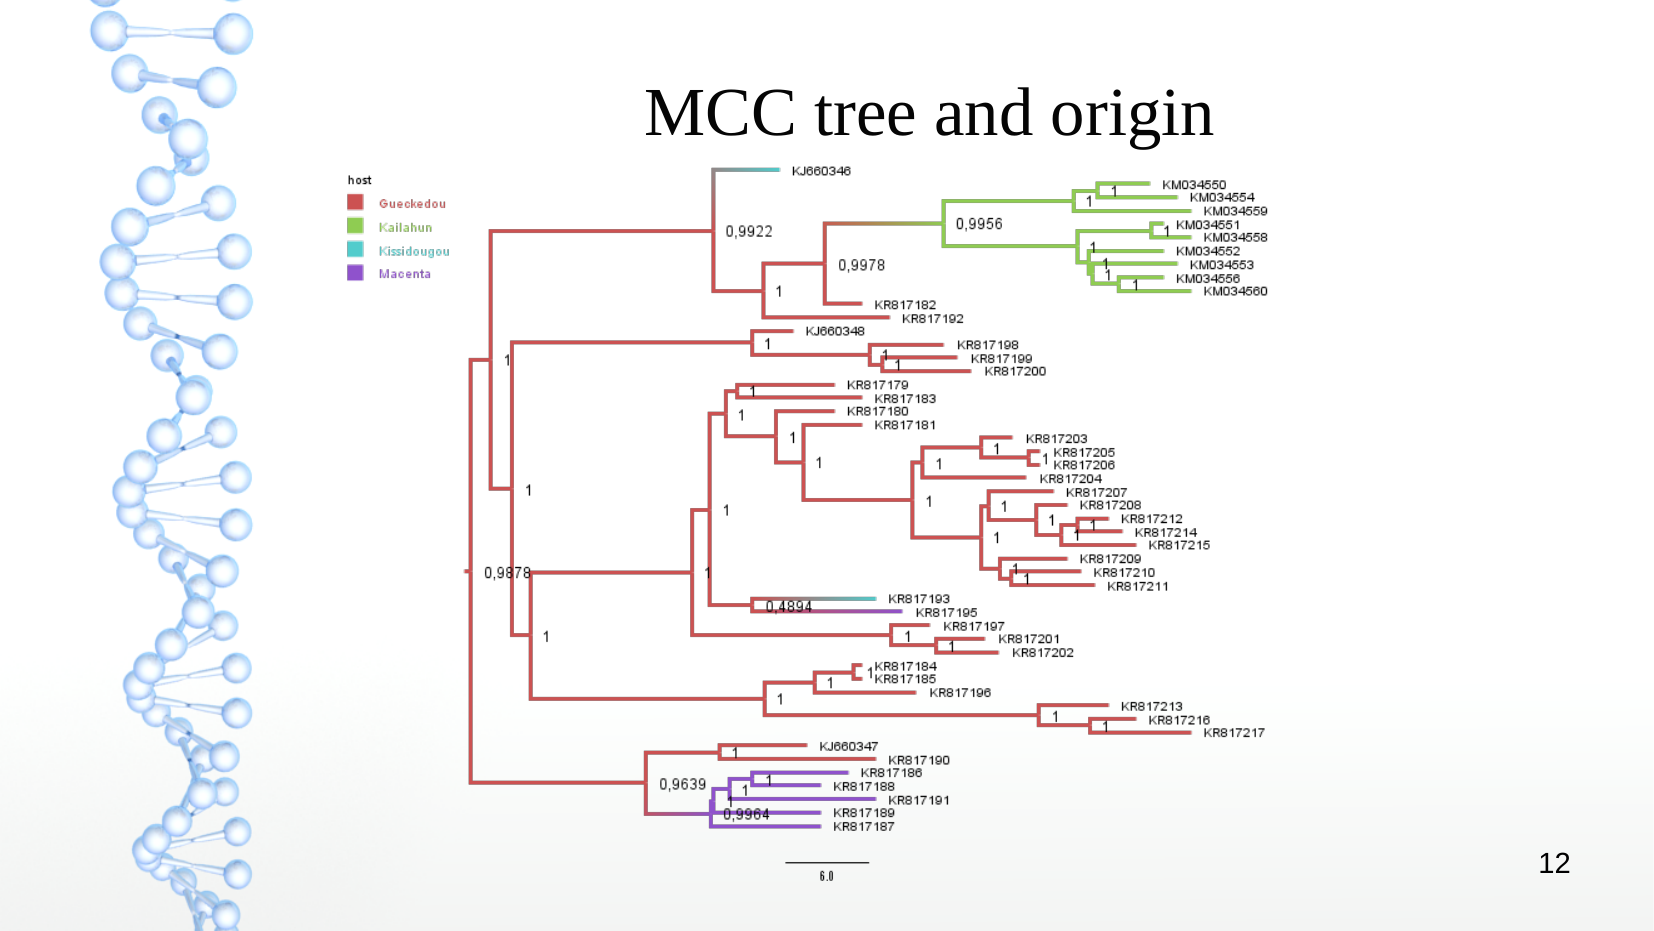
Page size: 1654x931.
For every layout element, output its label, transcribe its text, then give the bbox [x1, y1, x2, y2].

picture [0, 0, 1654, 931]
title MCC tree and origin [265, 35, 1595, 189]
